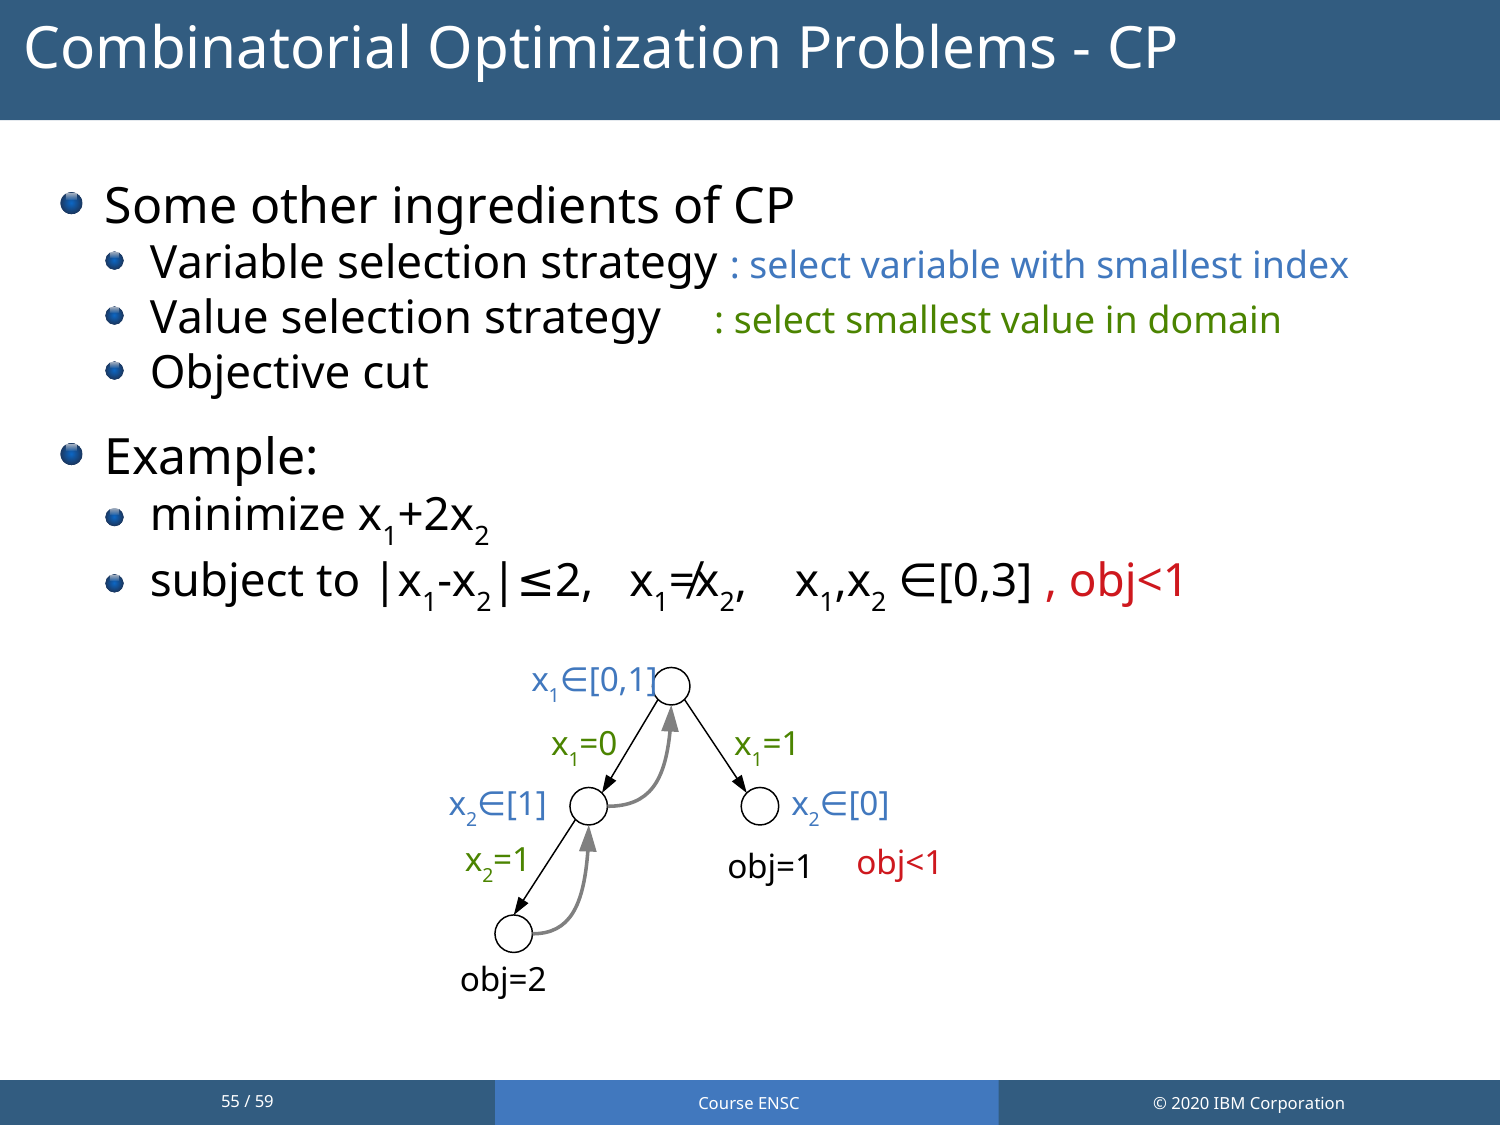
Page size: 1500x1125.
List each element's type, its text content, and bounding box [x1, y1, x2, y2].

text_box obj=2 [445, 950, 590, 1006]
text_box x2∈[1] [433, 774, 629, 838]
text_box x1=1 [719, 715, 827, 785]
list Some other ingredients of CP Variable selection strategy : select variable with smallest index Value selection strategy : select smallest value in domain Objective cut Example: minimize x1+2x2 subject to |x1-x2|≤2, x1≠x2, x1,x2 ∈[0,3] , obj<1 [45, 165, 1441, 1036]
text_box x1=0 [536, 715, 644, 785]
text_box x2∈[0] [776, 775, 972, 838]
title Combinatorial Optimization Problems - CP [0, 0, 1500, 121]
text_box [494, 915, 533, 950]
text_box x2=1 [450, 831, 558, 901]
text_box obj=1 [712, 837, 858, 893]
text_box [741, 787, 776, 826]
text_box obj<1 [858, 834, 987, 889]
text_box x1∈[0,1] [516, 650, 712, 714]
